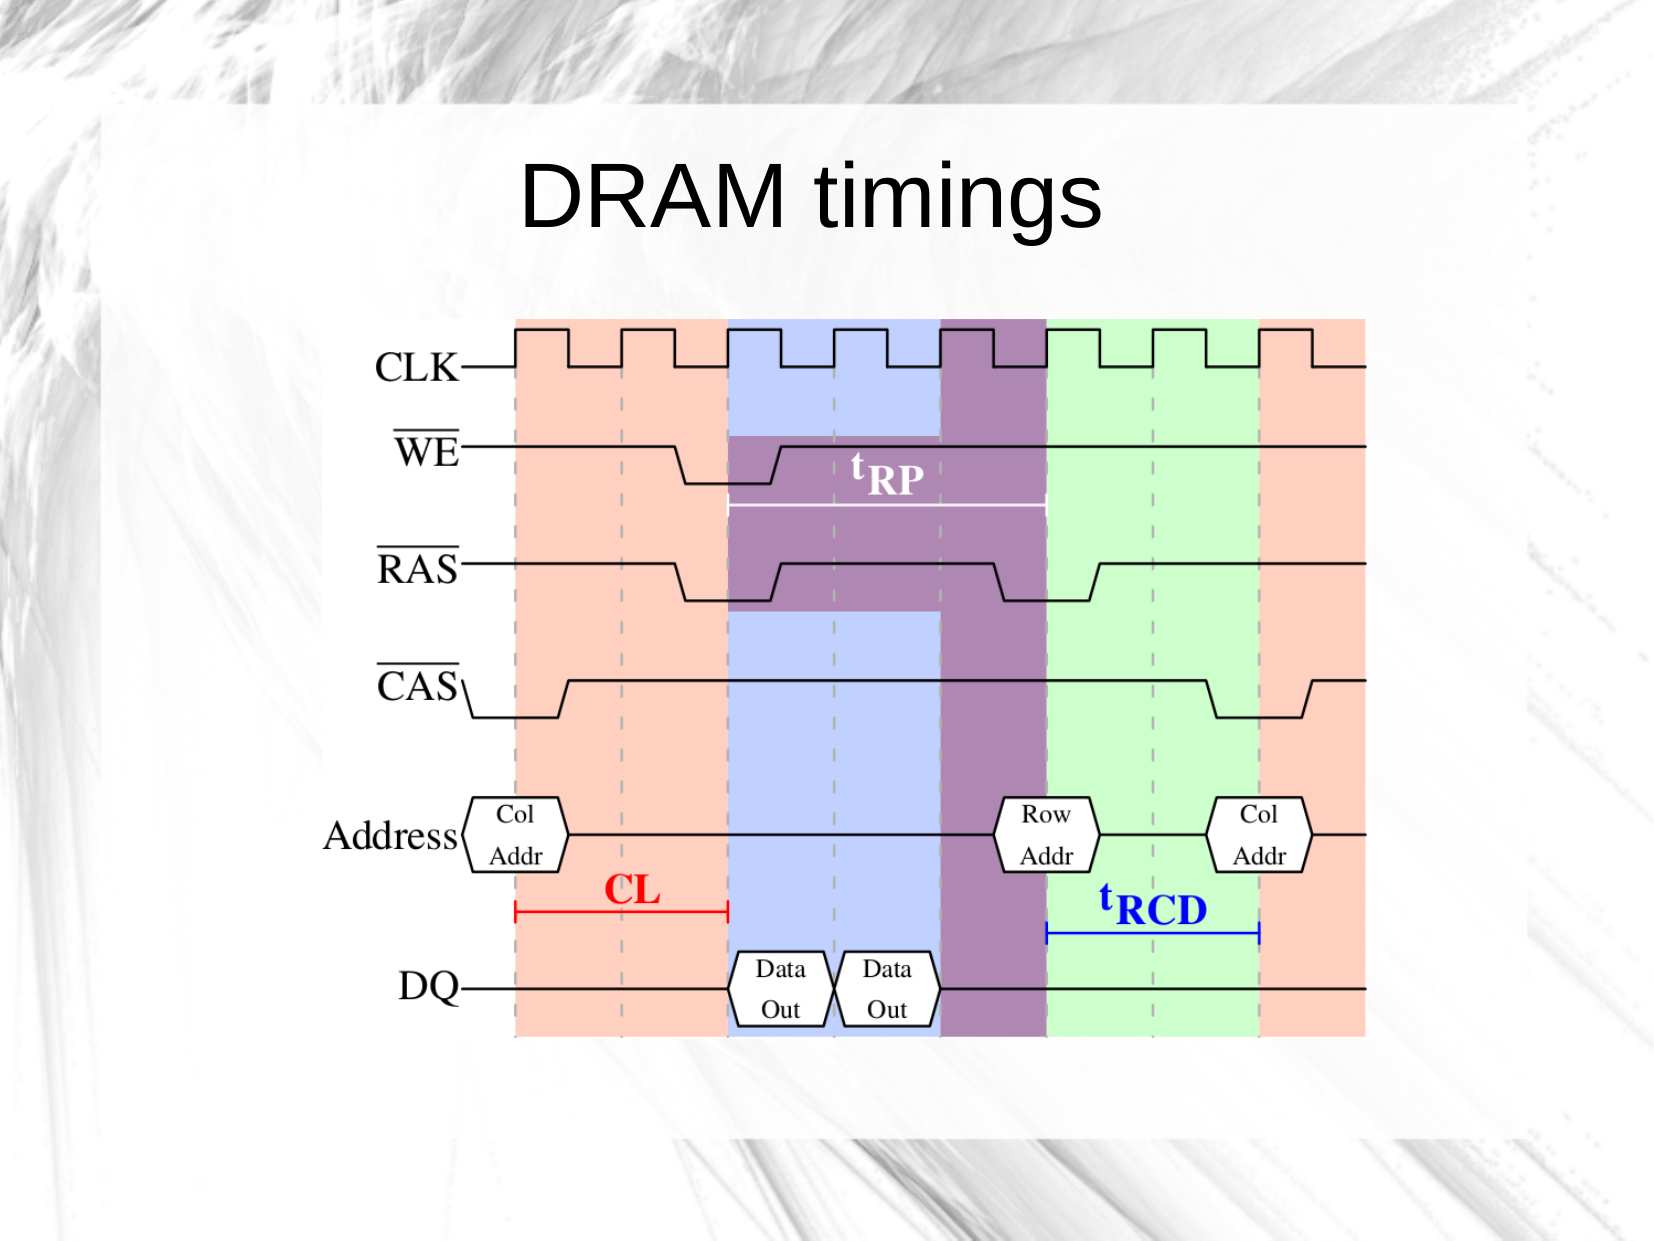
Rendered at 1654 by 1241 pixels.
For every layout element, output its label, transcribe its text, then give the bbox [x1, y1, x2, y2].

picture [0, 0, 1654, 1241]
title DRAM timings [118, 112, 1506, 281]
